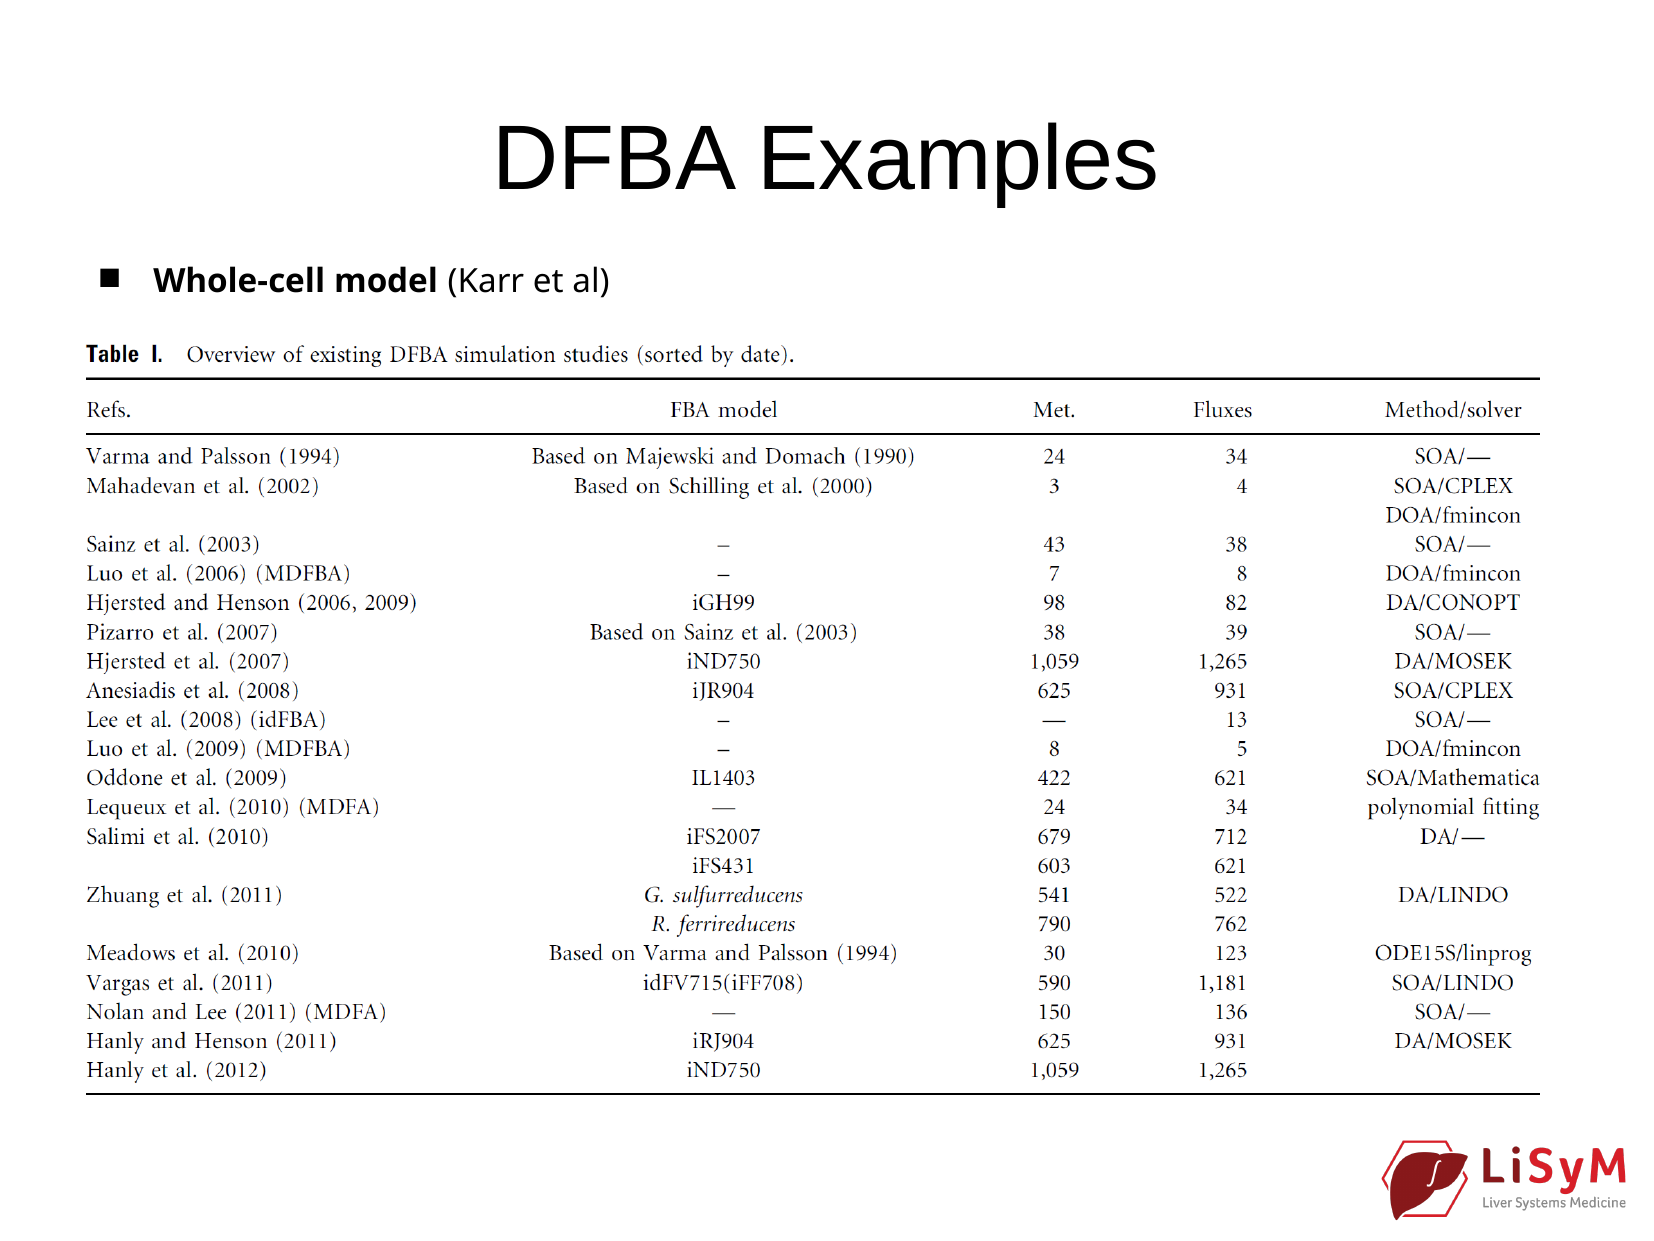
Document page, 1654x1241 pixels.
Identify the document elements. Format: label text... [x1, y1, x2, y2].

picture [1380, 1139, 1627, 1222]
text_box Whole-cell model (Karr et al) [82, 219, 1215, 939]
picture [85, 344, 1540, 1095]
text_box DFBA Examples [82, 49, 1571, 257]
